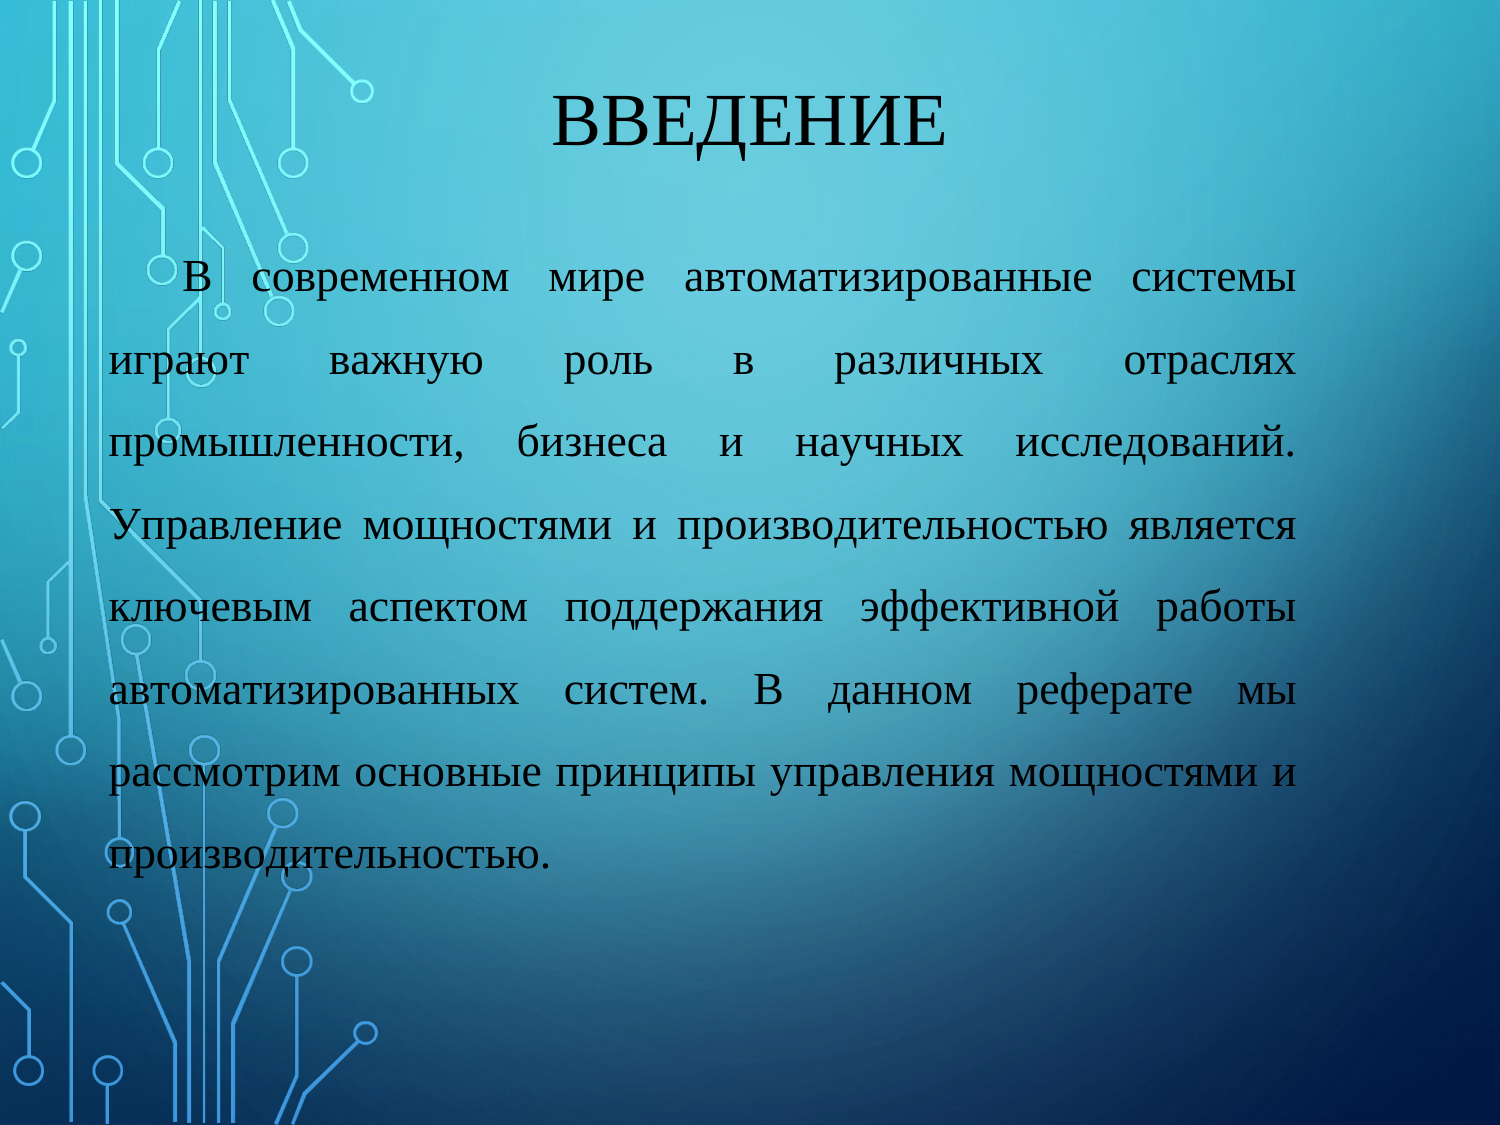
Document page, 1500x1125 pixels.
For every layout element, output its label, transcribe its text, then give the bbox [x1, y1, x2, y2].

picture [0, 243, 1500, 1125]
text_box В современном мире автоматизированные системы играют важную роль в различных отраслях промышленности, бизнеса и научных исследований. Управление мощностями и производительностью является ключевым аспектом поддержания эффективной работы автоматизированных систем. В данном реферате мы рассмотрим основные принципы управления мощностями и производительностью. [93, 210, 1313, 792]
text_box ВВЕДЕНИЕ [0, 0, 1500, 243]
